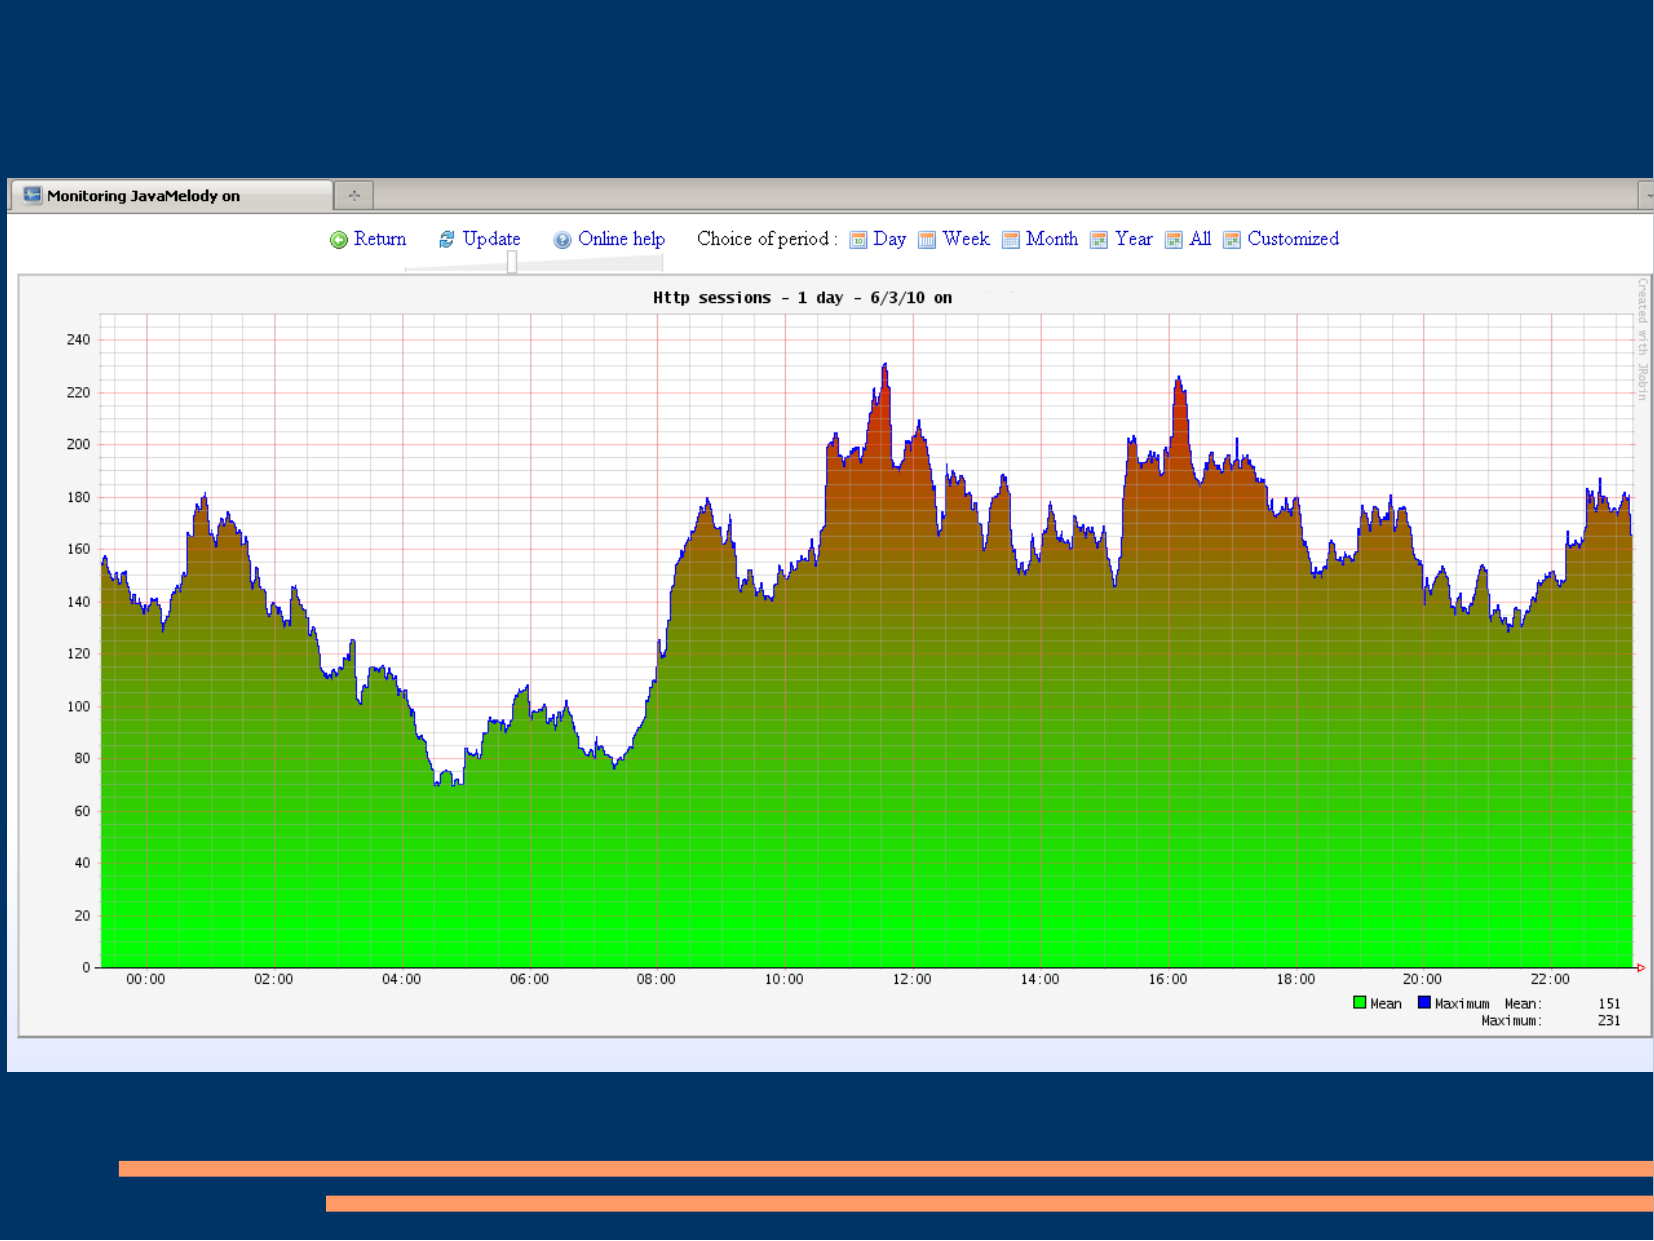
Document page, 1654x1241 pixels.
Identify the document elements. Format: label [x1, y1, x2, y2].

picture [7, 178, 1654, 1072]
